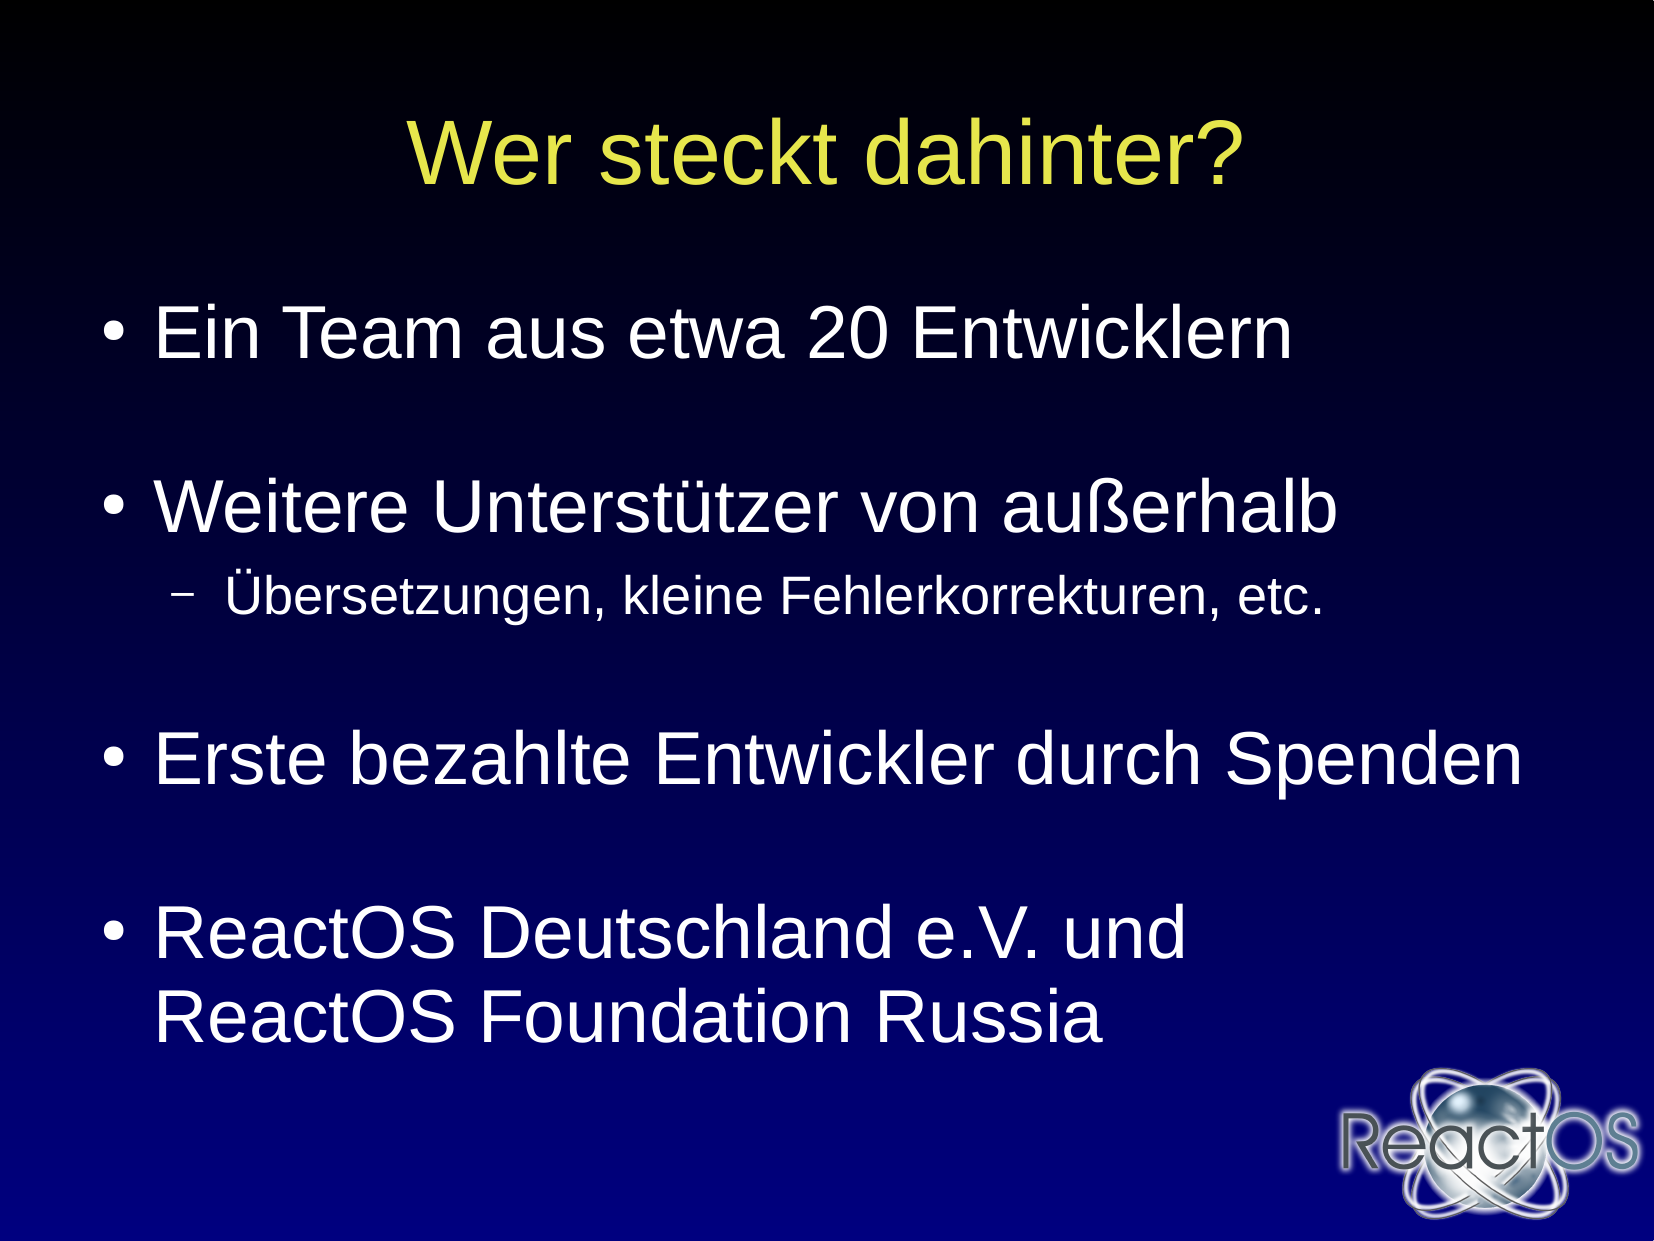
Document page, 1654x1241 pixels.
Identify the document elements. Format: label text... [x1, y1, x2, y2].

list Ein Team aus etwa 20 Entwicklern Weitere Unterstützer von außerhalb Übersetzungen, kleine Fehlerkorrekturen, etc. Erste bezahlte Entwickler durch Spenden ReactOS Deutschland e.V. und ReactOS Foundation Russia [82, 290, 1571, 1205]
picture [1328, 1055, 1654, 1235]
title Wer steckt dahinter? [82, 49, 1571, 257]
